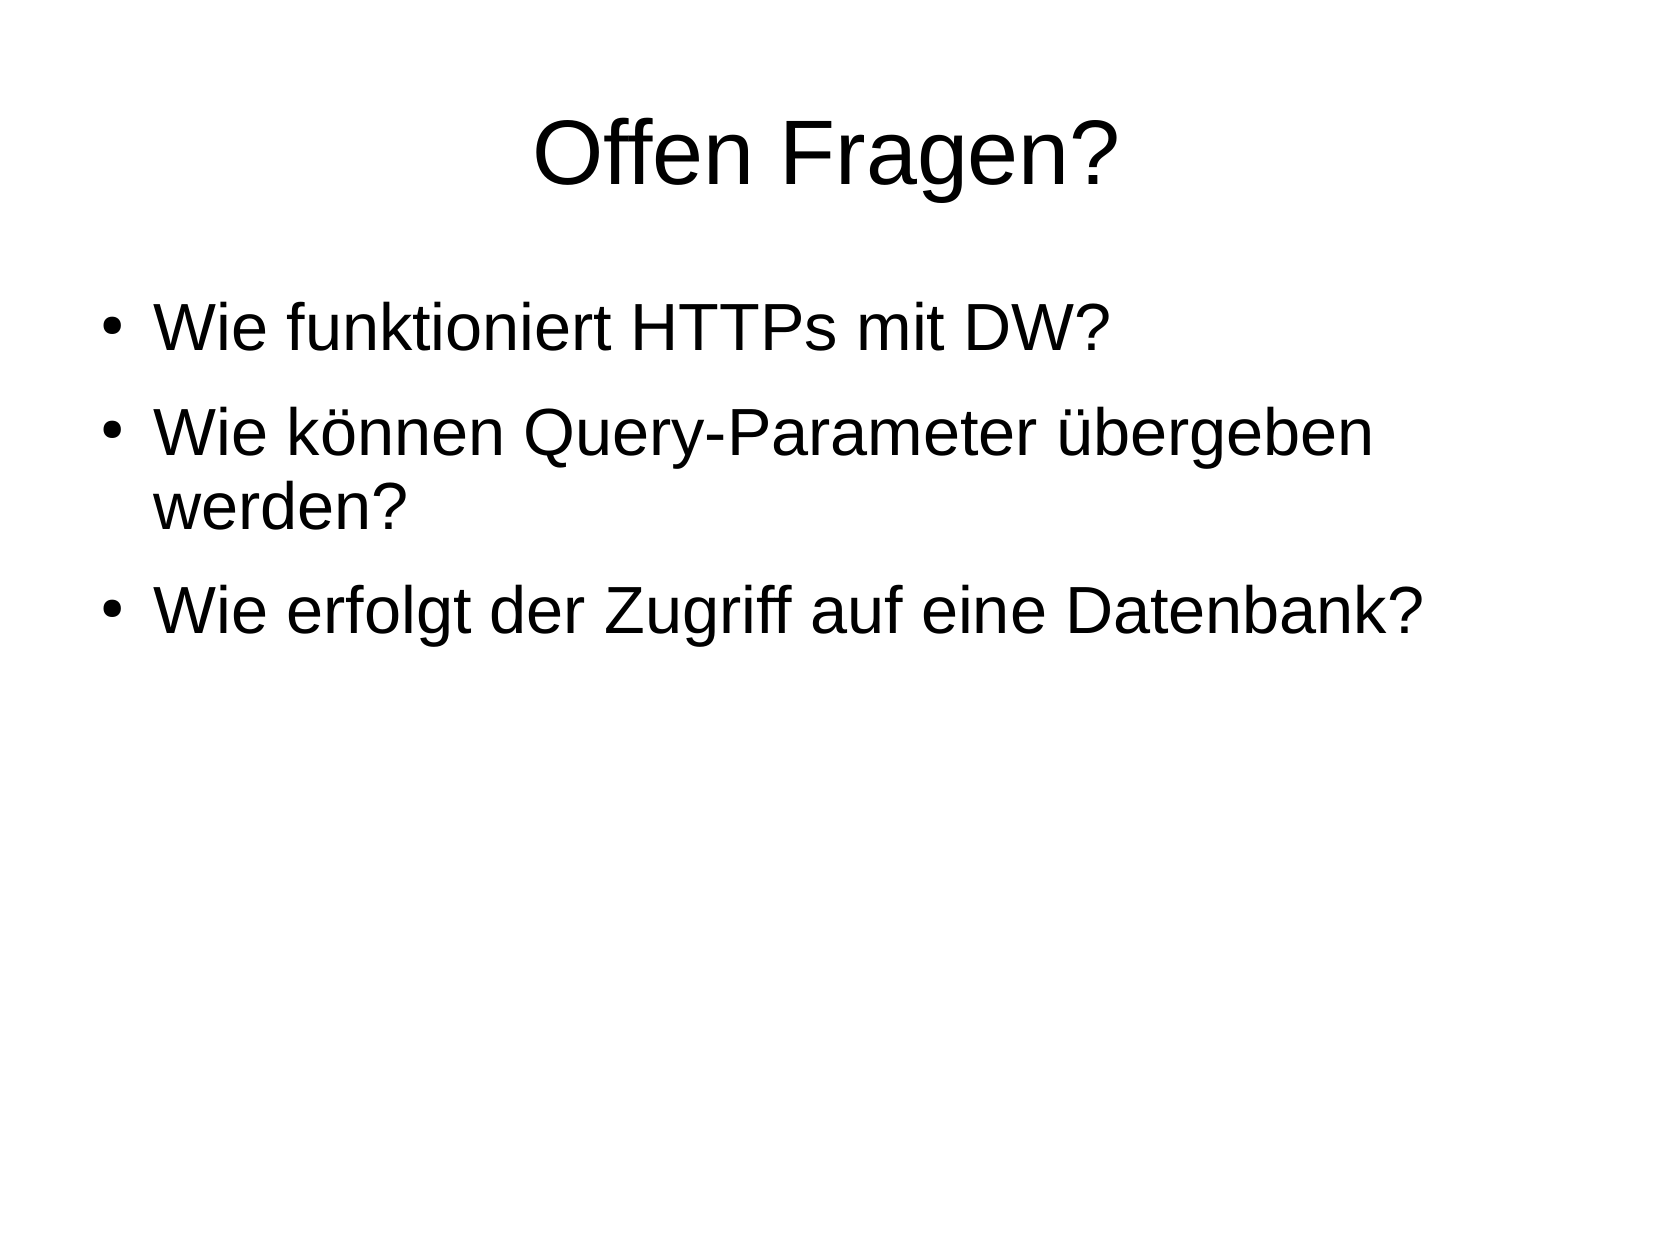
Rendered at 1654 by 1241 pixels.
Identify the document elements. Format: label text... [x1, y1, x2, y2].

list Wie funktioniert HTTPs mit DW? Wie können Query-Parameter übergeben werden? Wie erfolgt der Zugriff auf eine Datenbank? [82, 290, 1571, 1109]
title Offen Fragen? [82, 49, 1571, 257]
